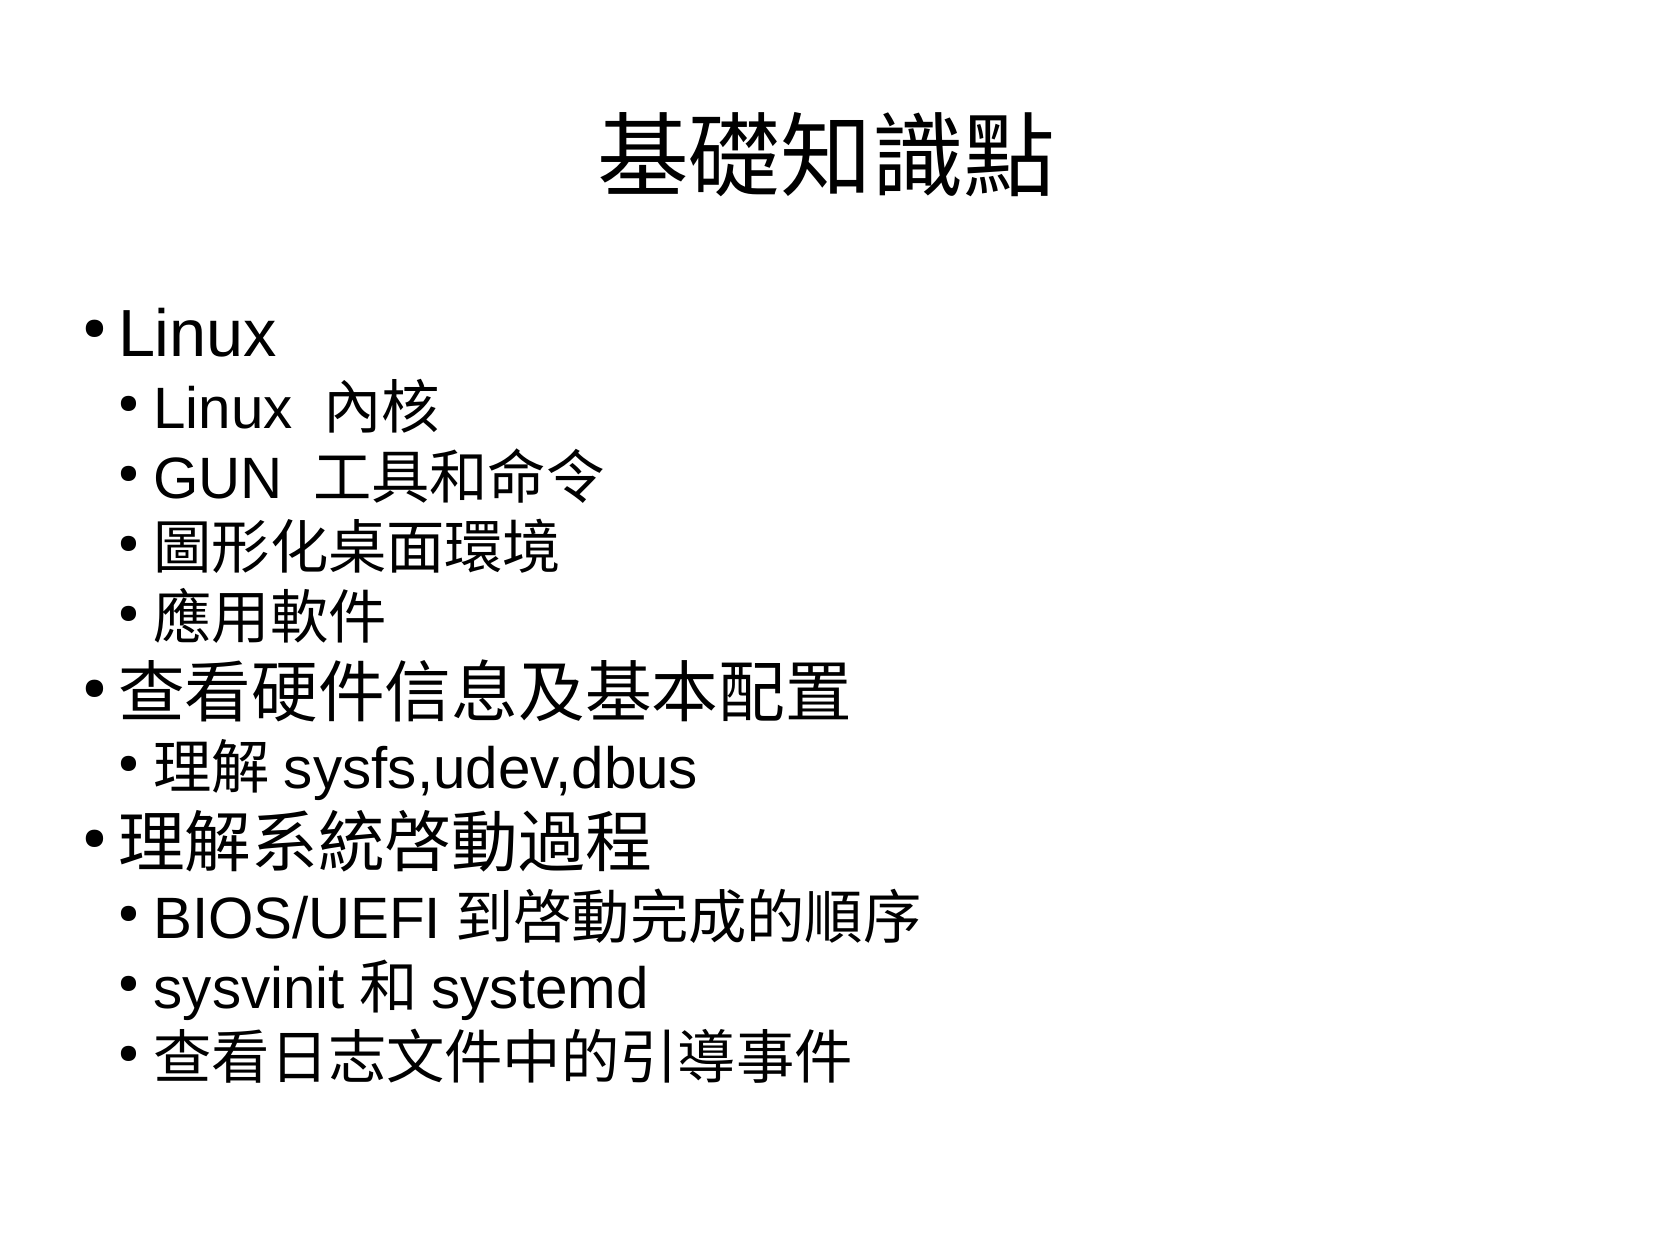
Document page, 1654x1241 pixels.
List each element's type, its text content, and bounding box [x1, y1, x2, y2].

text_box 基礎知識點 [82, 49, 1571, 257]
text_box Linux Linux 內核 GUN 工具和命令 圖形化桌面環境 應用軟件 查看硬件信息及基本配置 理解sysfs,udev,dbus 理解系統啓動過程 BIOS/UEFI到啓動完成的順序 sysvinit和systemd 查看日志文件中的引導事件 [82, 290, 1571, 1010]
